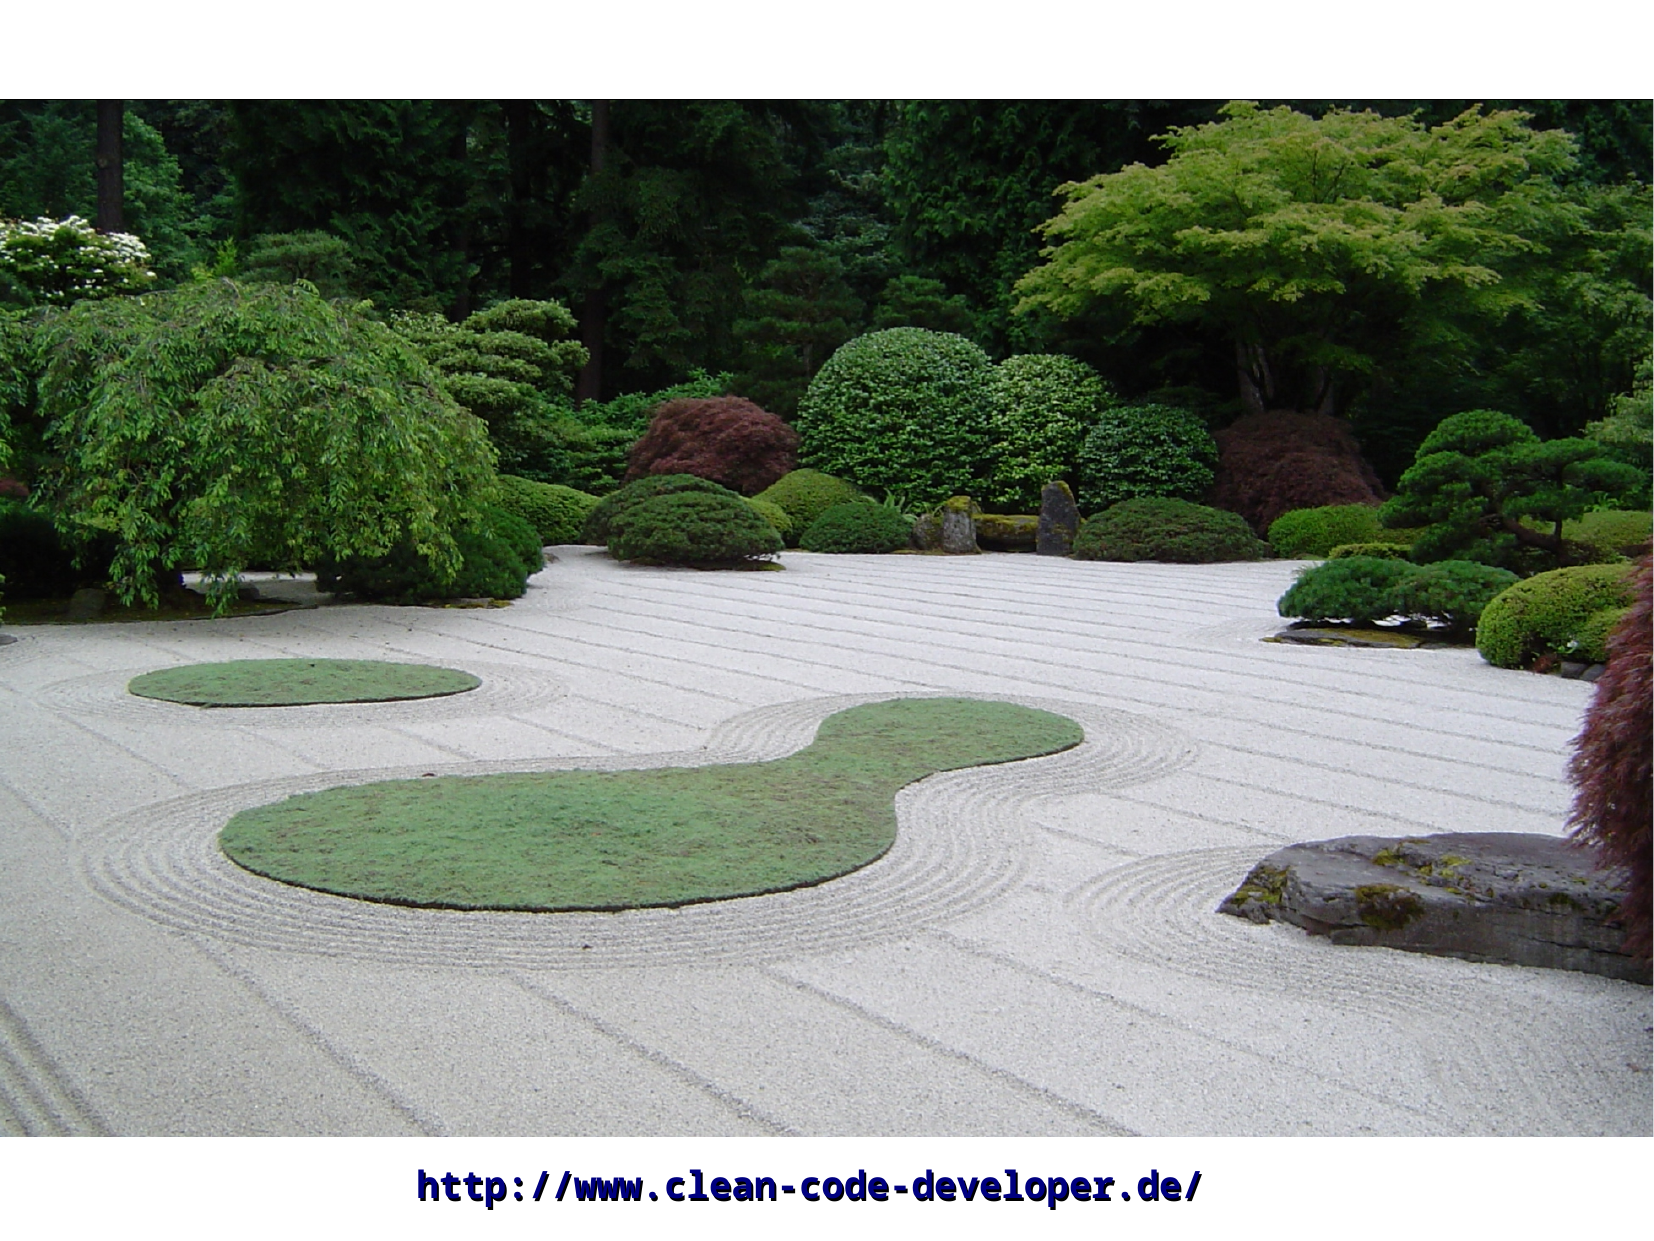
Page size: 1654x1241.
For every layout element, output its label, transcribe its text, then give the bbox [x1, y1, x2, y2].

picture [0, 99, 1654, 1138]
text_box http://www.clean-code-developer.de/ [401, 1151, 1241, 1214]
